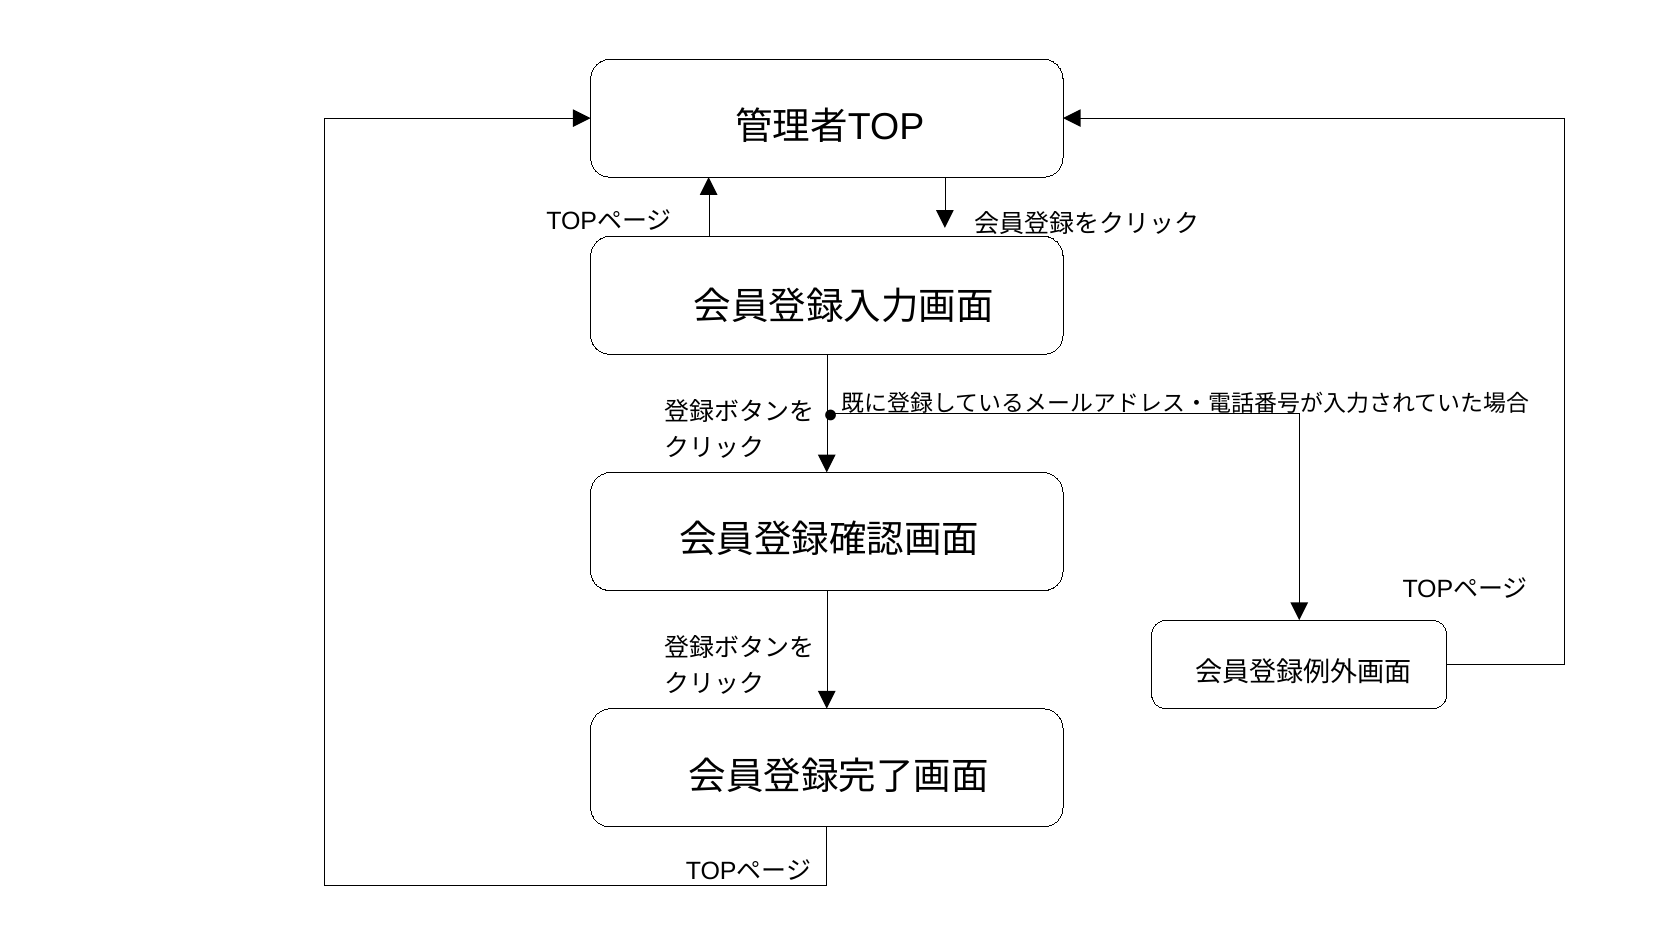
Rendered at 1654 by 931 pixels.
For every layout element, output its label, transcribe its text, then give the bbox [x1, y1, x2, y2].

text_box [590, 708, 1064, 827]
text_box 会員登録確認画面 [664, 501, 1019, 600]
text_box [590, 59, 1064, 178]
text_box 登録ボタンを クリック [649, 620, 930, 690]
text_box 会員登録をクリック [959, 195, 1241, 266]
text_box [590, 236, 1064, 355]
text_box 会員登録例外画面 [1181, 643, 1536, 703]
text_box [1019, 502, 1064, 591]
text_box TOPページ [531, 193, 688, 237]
text_box 会員登録入力画面 [679, 268, 1009, 325]
text_box TOPページ [1387, 561, 1544, 605]
text_box 登録ボタンを クリック [649, 383, 826, 454]
text_box 既に登録しているメールアドレス・電話番号が入力されていた場合 [826, 377, 1629, 502]
text_box ● [808, 391, 1063, 435]
text_box 会員登録完了画面 [674, 738, 1004, 795]
text_box 管理者TOP [720, 88, 945, 228]
text_box [590, 472, 826, 591]
text_box TOPページ [671, 842, 827, 886]
text_box [1151, 620, 1447, 709]
